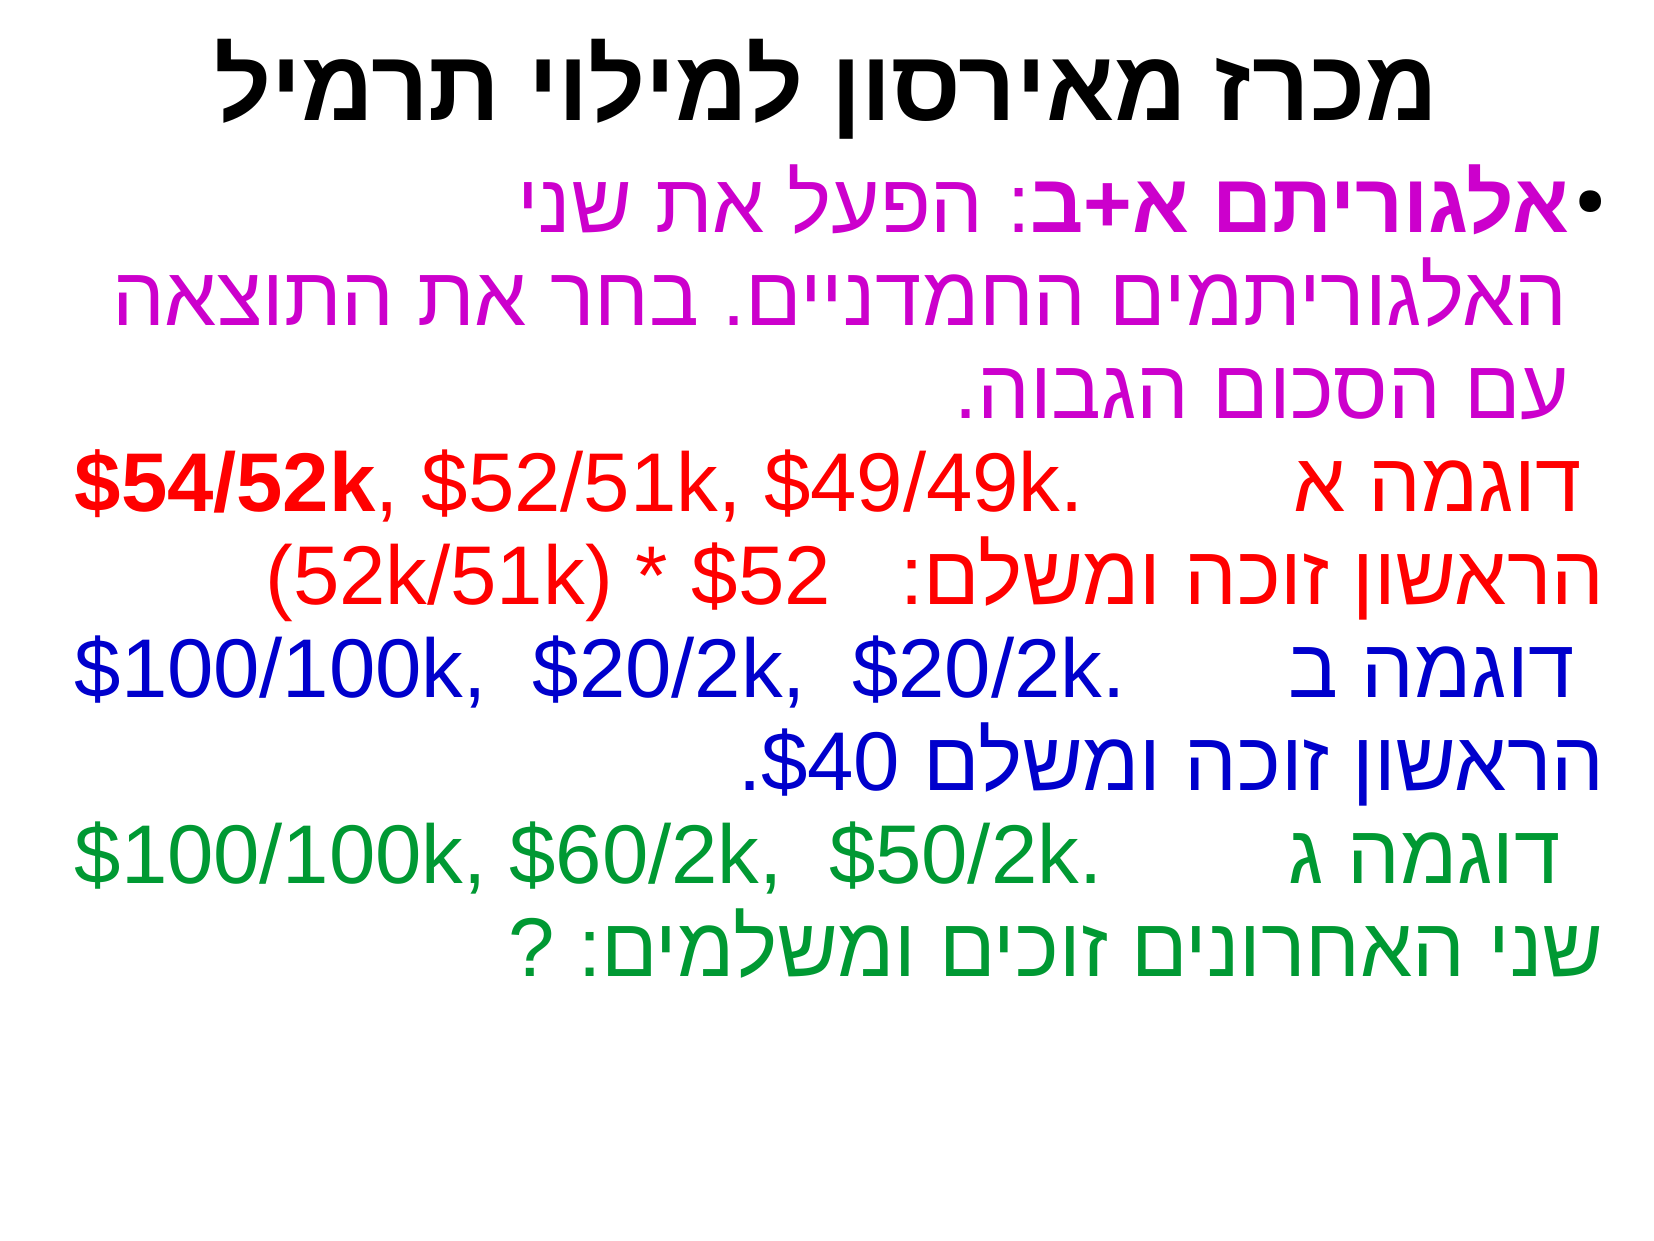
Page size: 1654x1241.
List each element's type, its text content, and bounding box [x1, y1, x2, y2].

title מכרז מאירסון למילוי תרמיל [0, 21, 1654, 151]
text_box אלגוריתם א+ב: הפעל את שני האלגוריתמים החמדניים. בחר את התוצאה עם הסכום הגבוה. $54/52k, $52/51k, $49/49k. דוגמה א הראשון זוכה ומשלם: $52 * (52k/51k) $100/100k, $20/2k, $20/2k. דוגמה ב הראשון זוכה ומשלם $40. $100/100k, $60/2k, $50/2k. דוגמה ג שני האחרונים זוכים ומשלמים: ? [60, 150, 1621, 1027]
